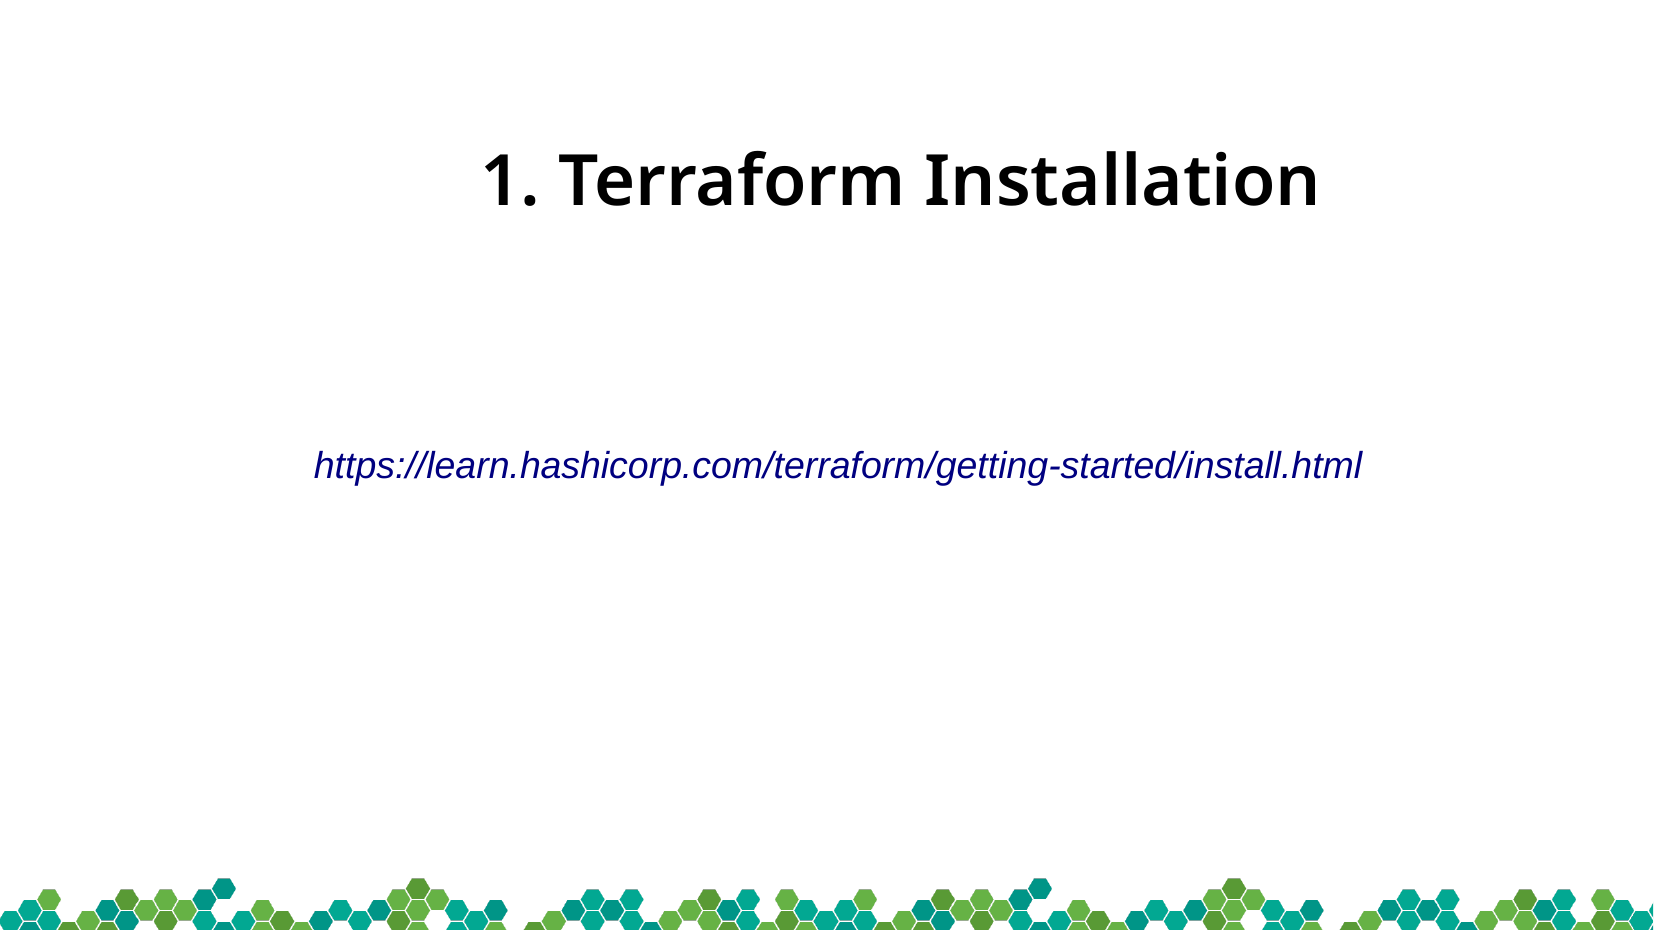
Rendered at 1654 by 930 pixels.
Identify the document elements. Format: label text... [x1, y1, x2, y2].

text_box https://learn.hashicorp.com/terraform/getting-started/install.html [299, 436, 1378, 494]
title 1. Terraform Installation [480, 88, 1398, 267]
picture [0, 870, 1654, 930]
